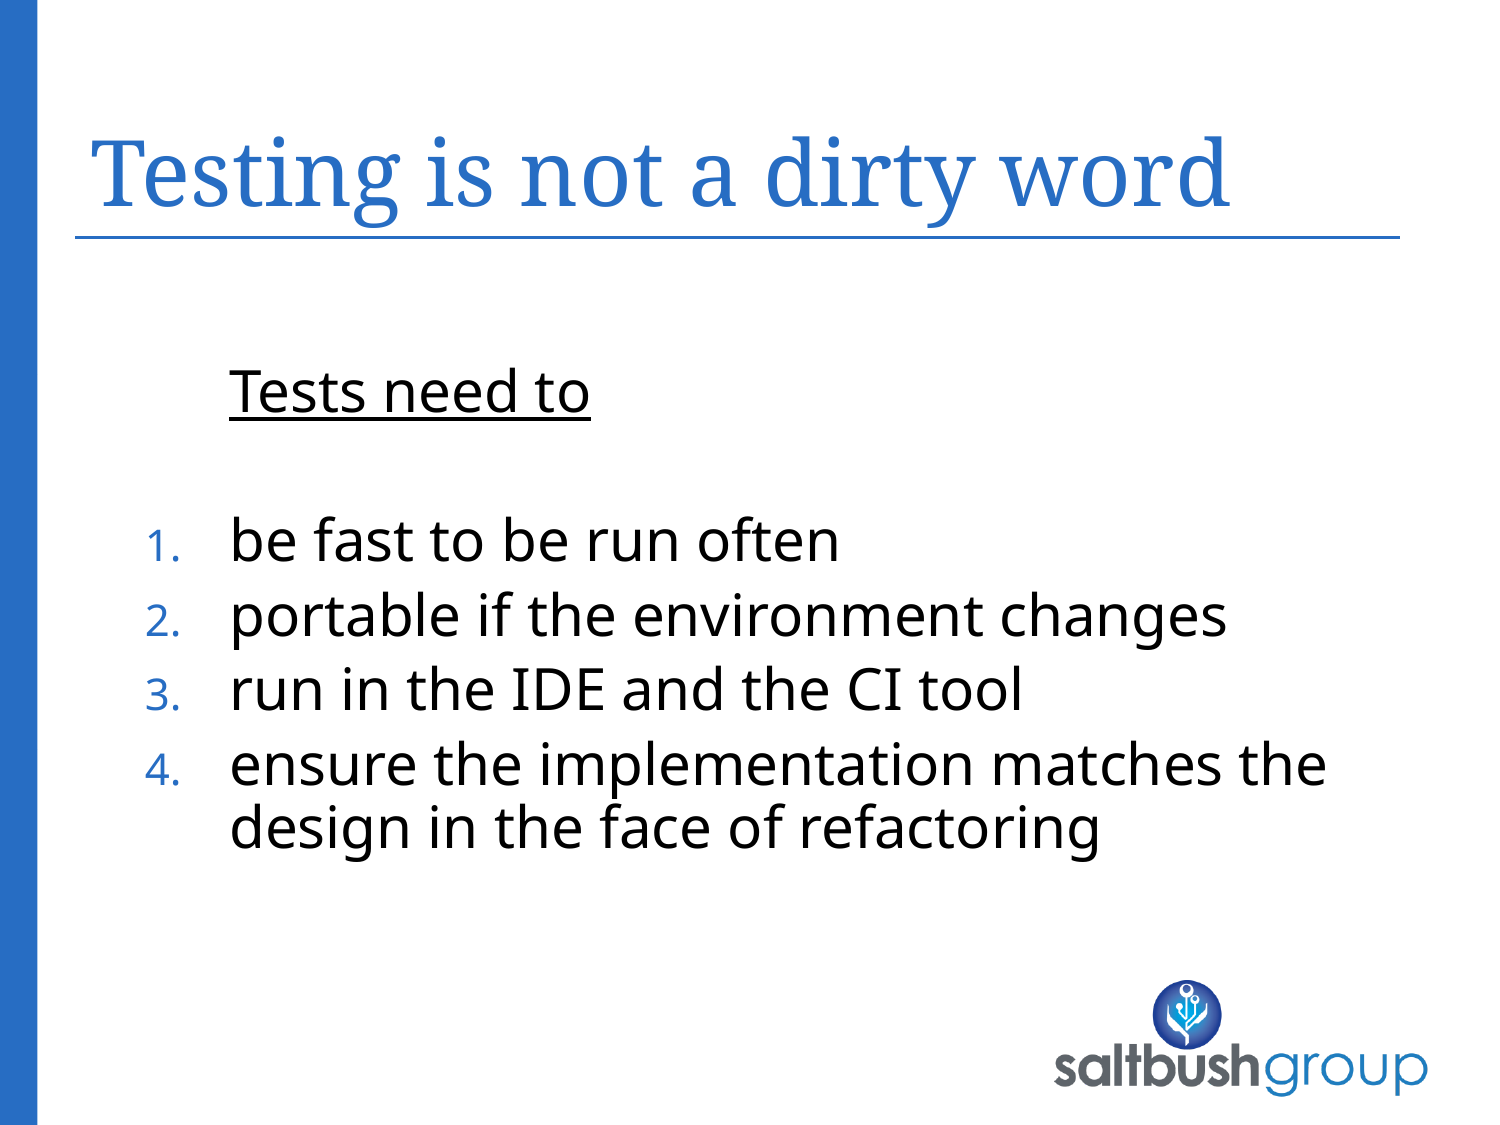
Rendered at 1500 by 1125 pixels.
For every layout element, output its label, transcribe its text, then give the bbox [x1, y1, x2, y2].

picture [1054, 980, 1430, 1102]
list Tests need to be fast to be run often portable if the environment changes run in the IDE and the CI tool ensure the implementation matches the design in the face of refactoring [129, 354, 1347, 934]
title Testing is not a dirty word [75, 45, 1500, 233]
